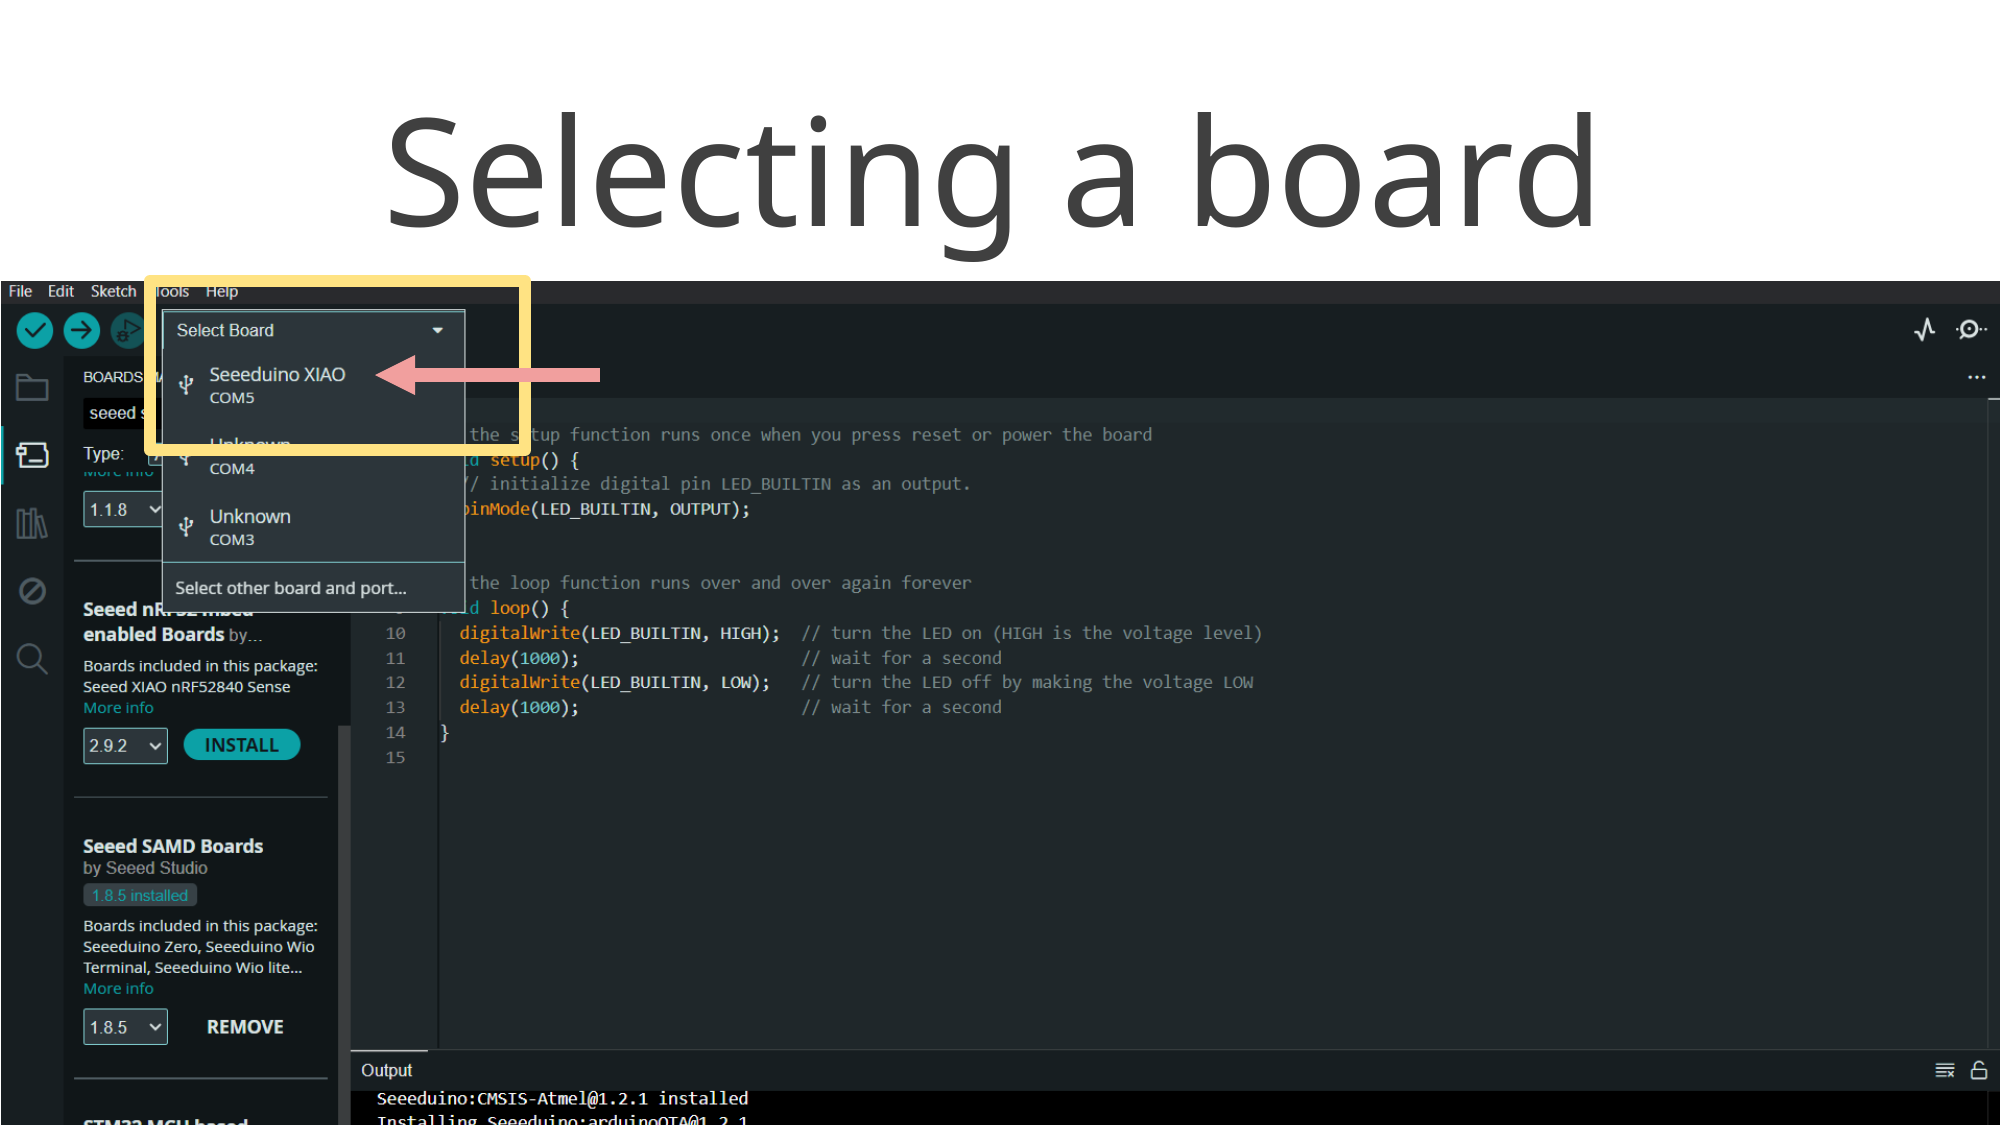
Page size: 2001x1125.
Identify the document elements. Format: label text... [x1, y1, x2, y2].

picture [156, 287, 519, 444]
title Selecting a board [112, 37, 1876, 281]
picture [1, 281, 2000, 1125]
